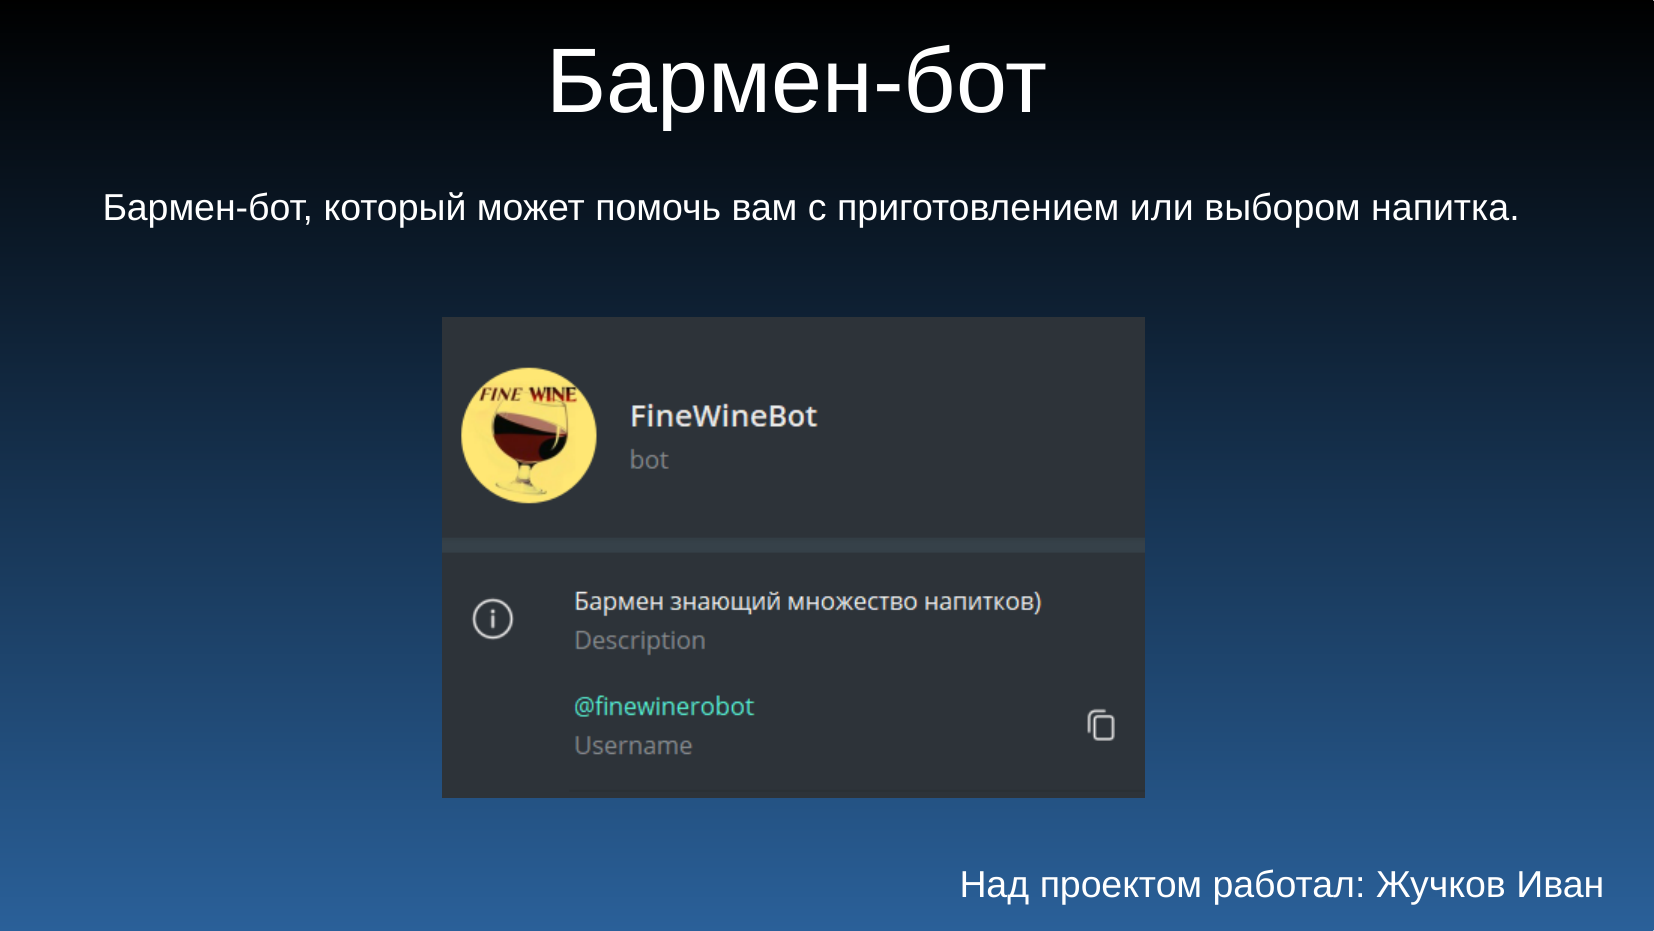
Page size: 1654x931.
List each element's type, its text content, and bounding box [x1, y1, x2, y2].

text_box Над проектом работал: Жучков Иван [944, 856, 1625, 926]
text_box Бармен-бот, который может помочь вам с приготовлением или выбором напитка. [87, 179, 1536, 237]
title Бармен-бот [324, 29, 1270, 133]
picture [442, 317, 1145, 798]
